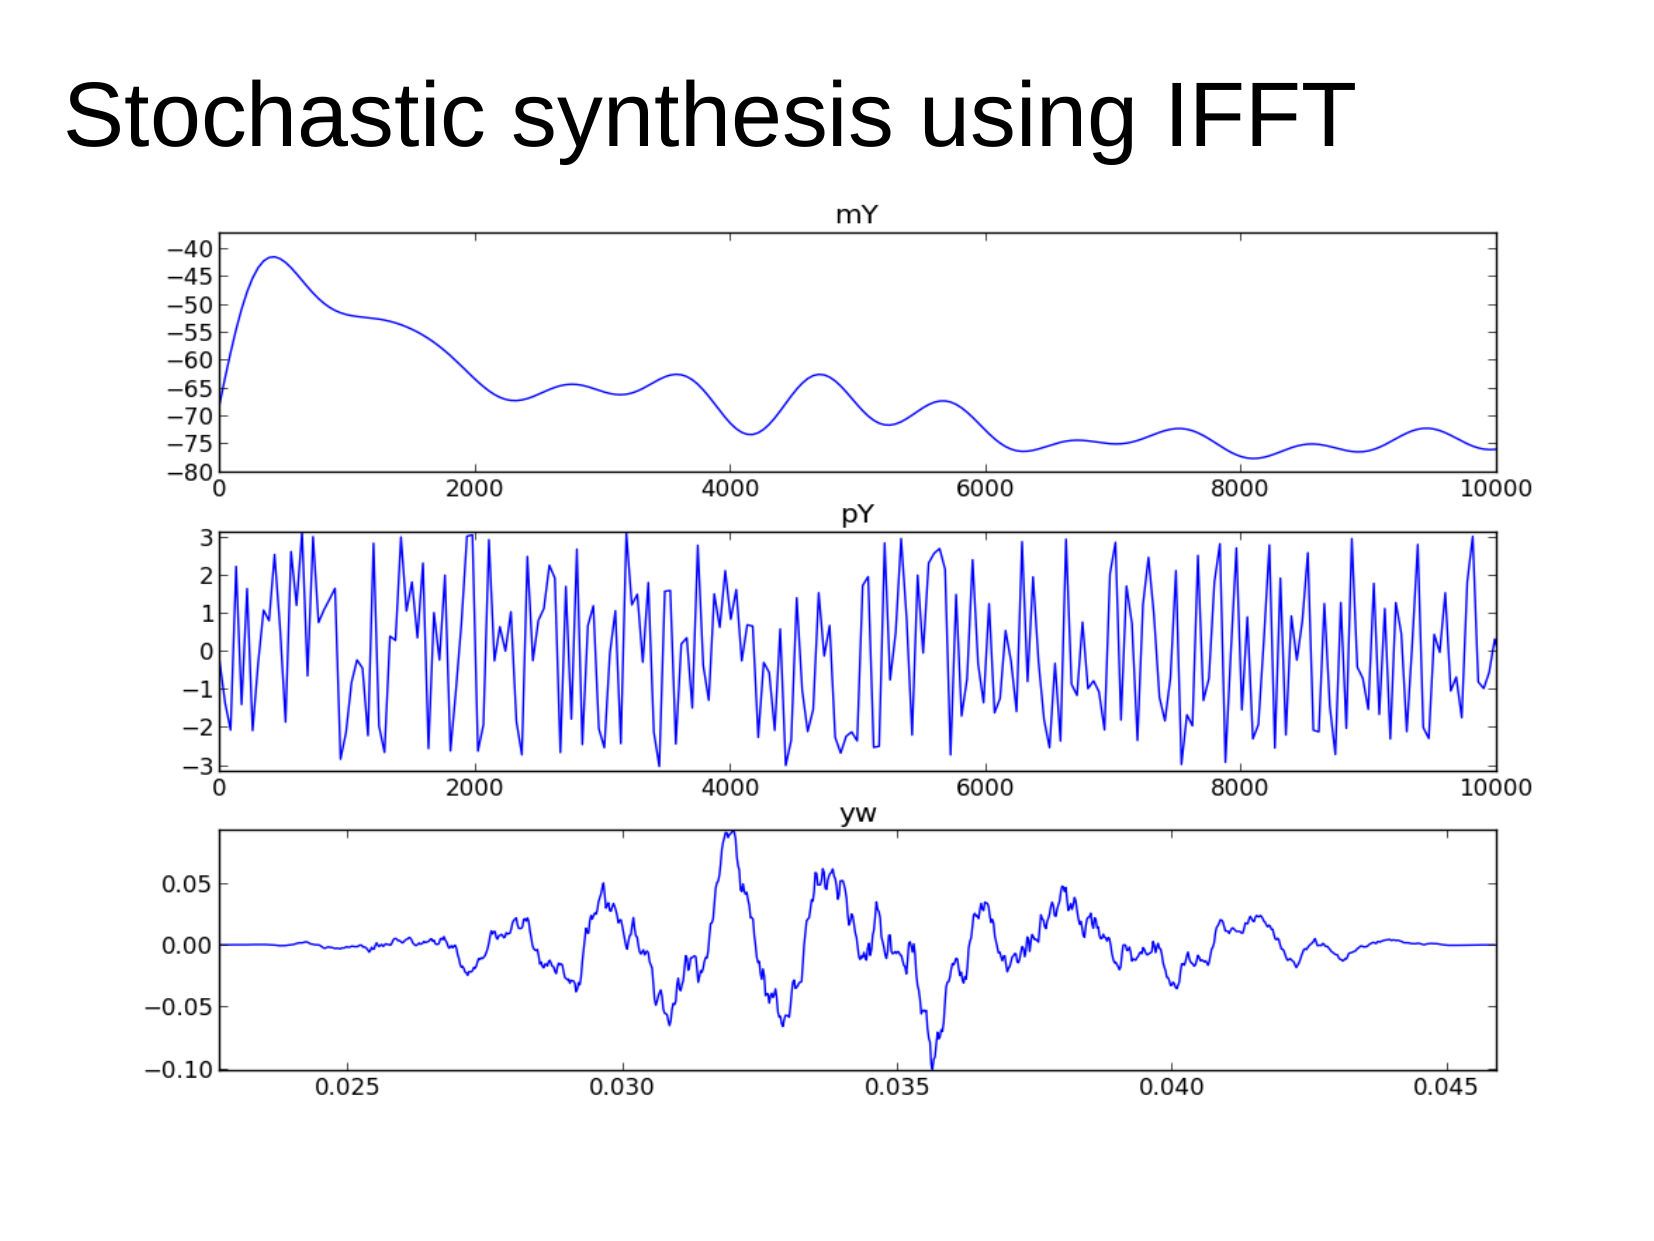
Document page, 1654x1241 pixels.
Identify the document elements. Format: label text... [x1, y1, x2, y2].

title Stochastic synthesis using IFFT [63, 21, 1414, 209]
picture [139, 179, 1568, 1129]
